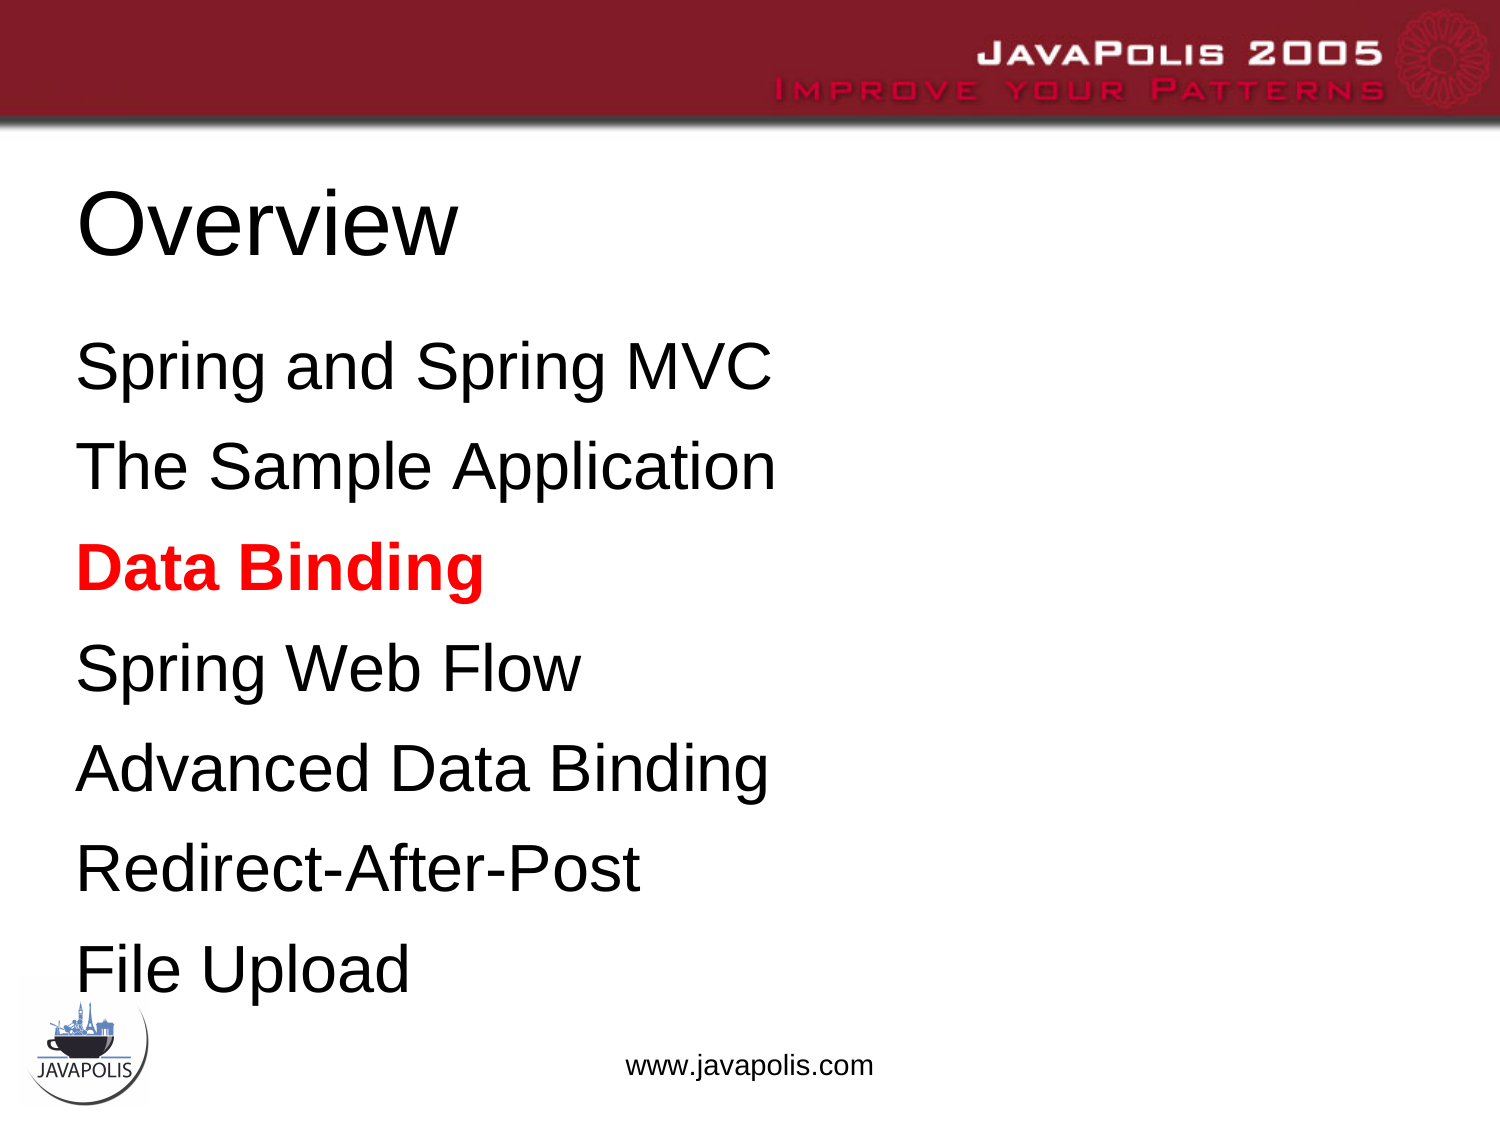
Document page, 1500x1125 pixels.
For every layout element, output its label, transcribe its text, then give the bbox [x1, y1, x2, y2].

picture [0, 0, 1500, 140]
title Overview [76, 148, 1424, 279]
picture [20, 976, 149, 1106]
list Spring and Spring MVC The Sample Application Data Binding Spring Web Flow Advanced Data Binding Redirect-After-Post File Upload [75, 314, 1426, 1012]
